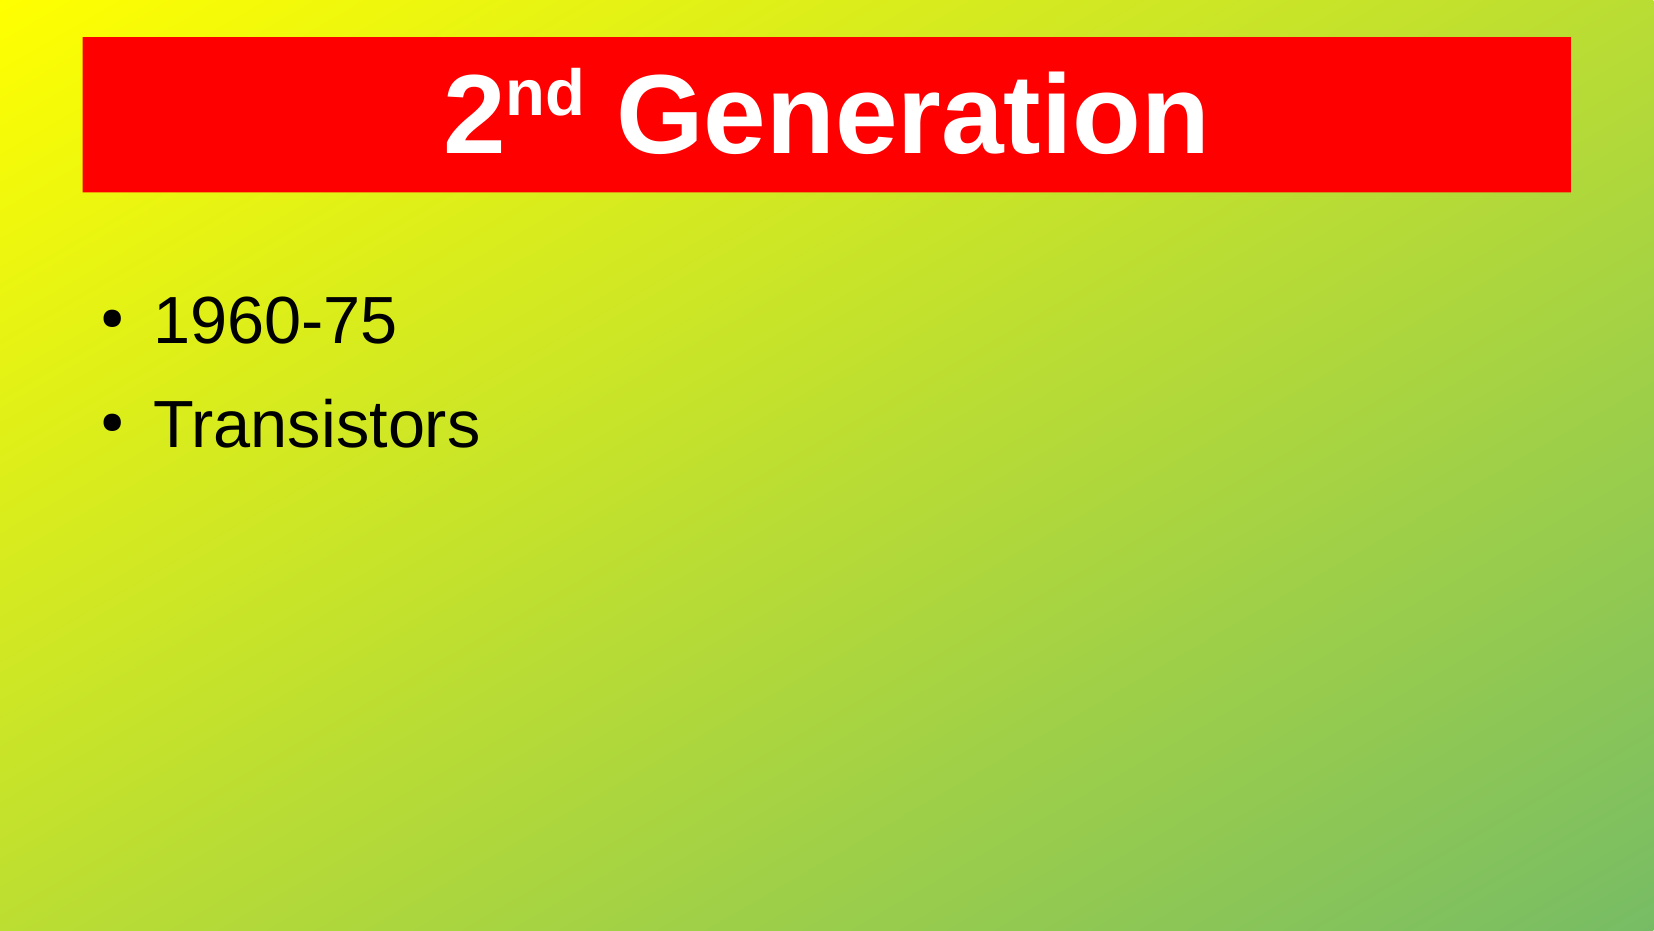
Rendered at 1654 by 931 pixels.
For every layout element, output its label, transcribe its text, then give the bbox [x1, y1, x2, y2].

list 1960-75 Transistors [82, 282, 1571, 822]
title 2nd Generation [82, 37, 1571, 193]
